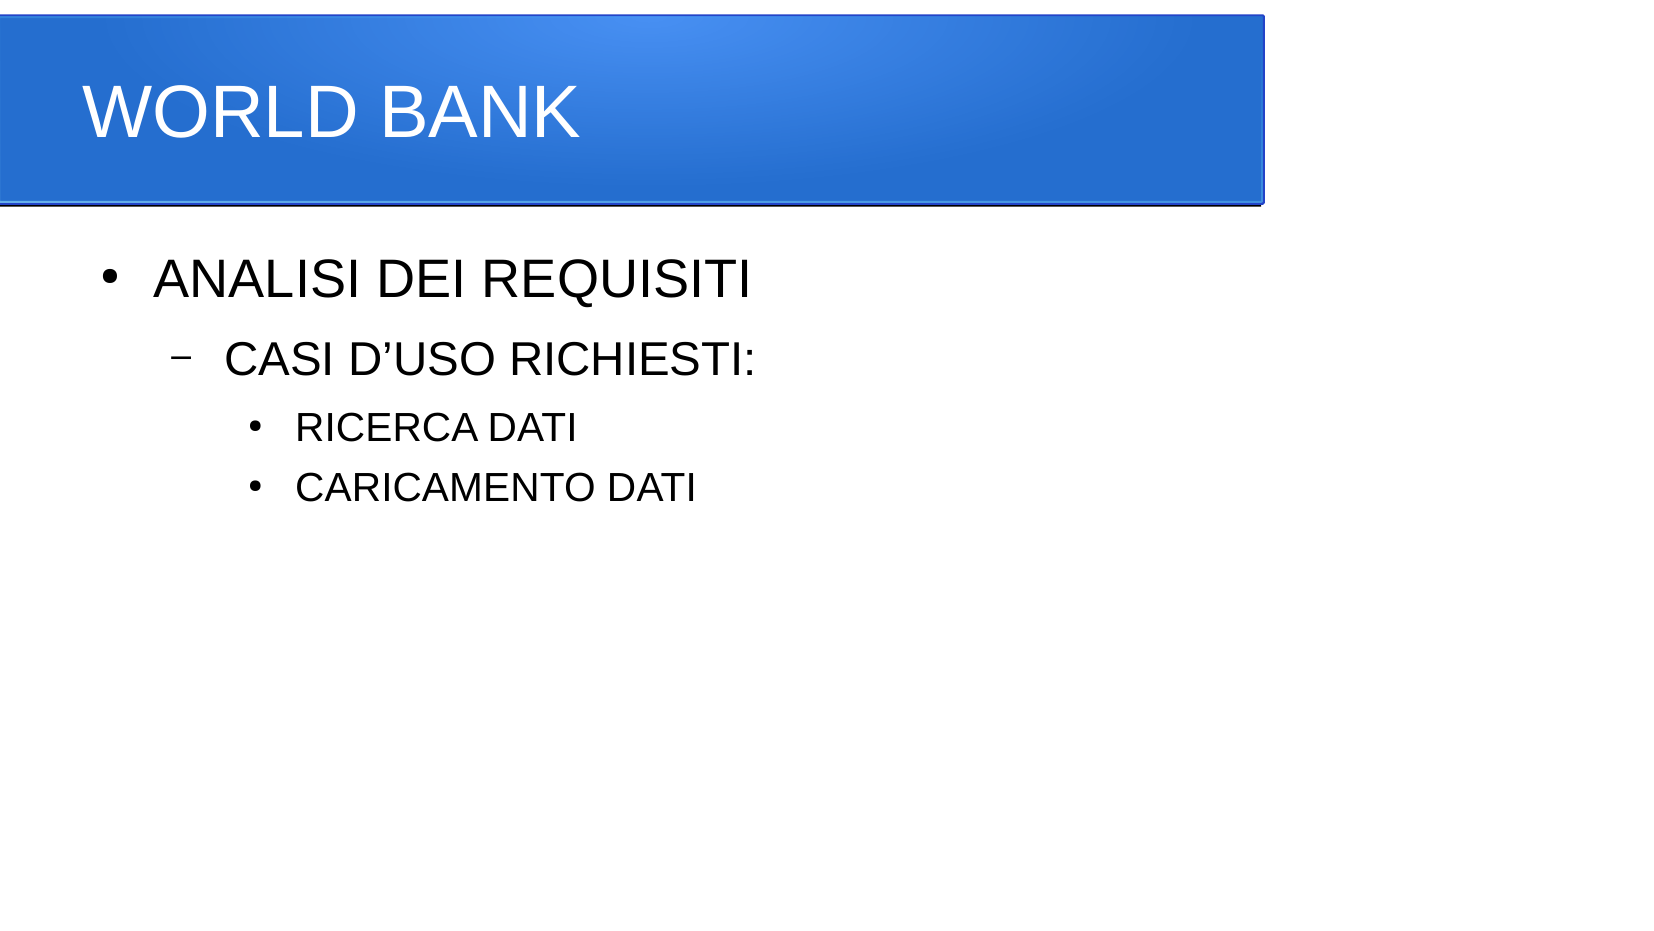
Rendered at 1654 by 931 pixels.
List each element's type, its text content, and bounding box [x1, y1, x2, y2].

title WORLD BANK [82, 35, 1235, 189]
list ANALISI DEI REQUISITI CASI D’USO RICHIESTI: RICERCA DATI CARICAMENTO DATI [82, 248, 1571, 788]
